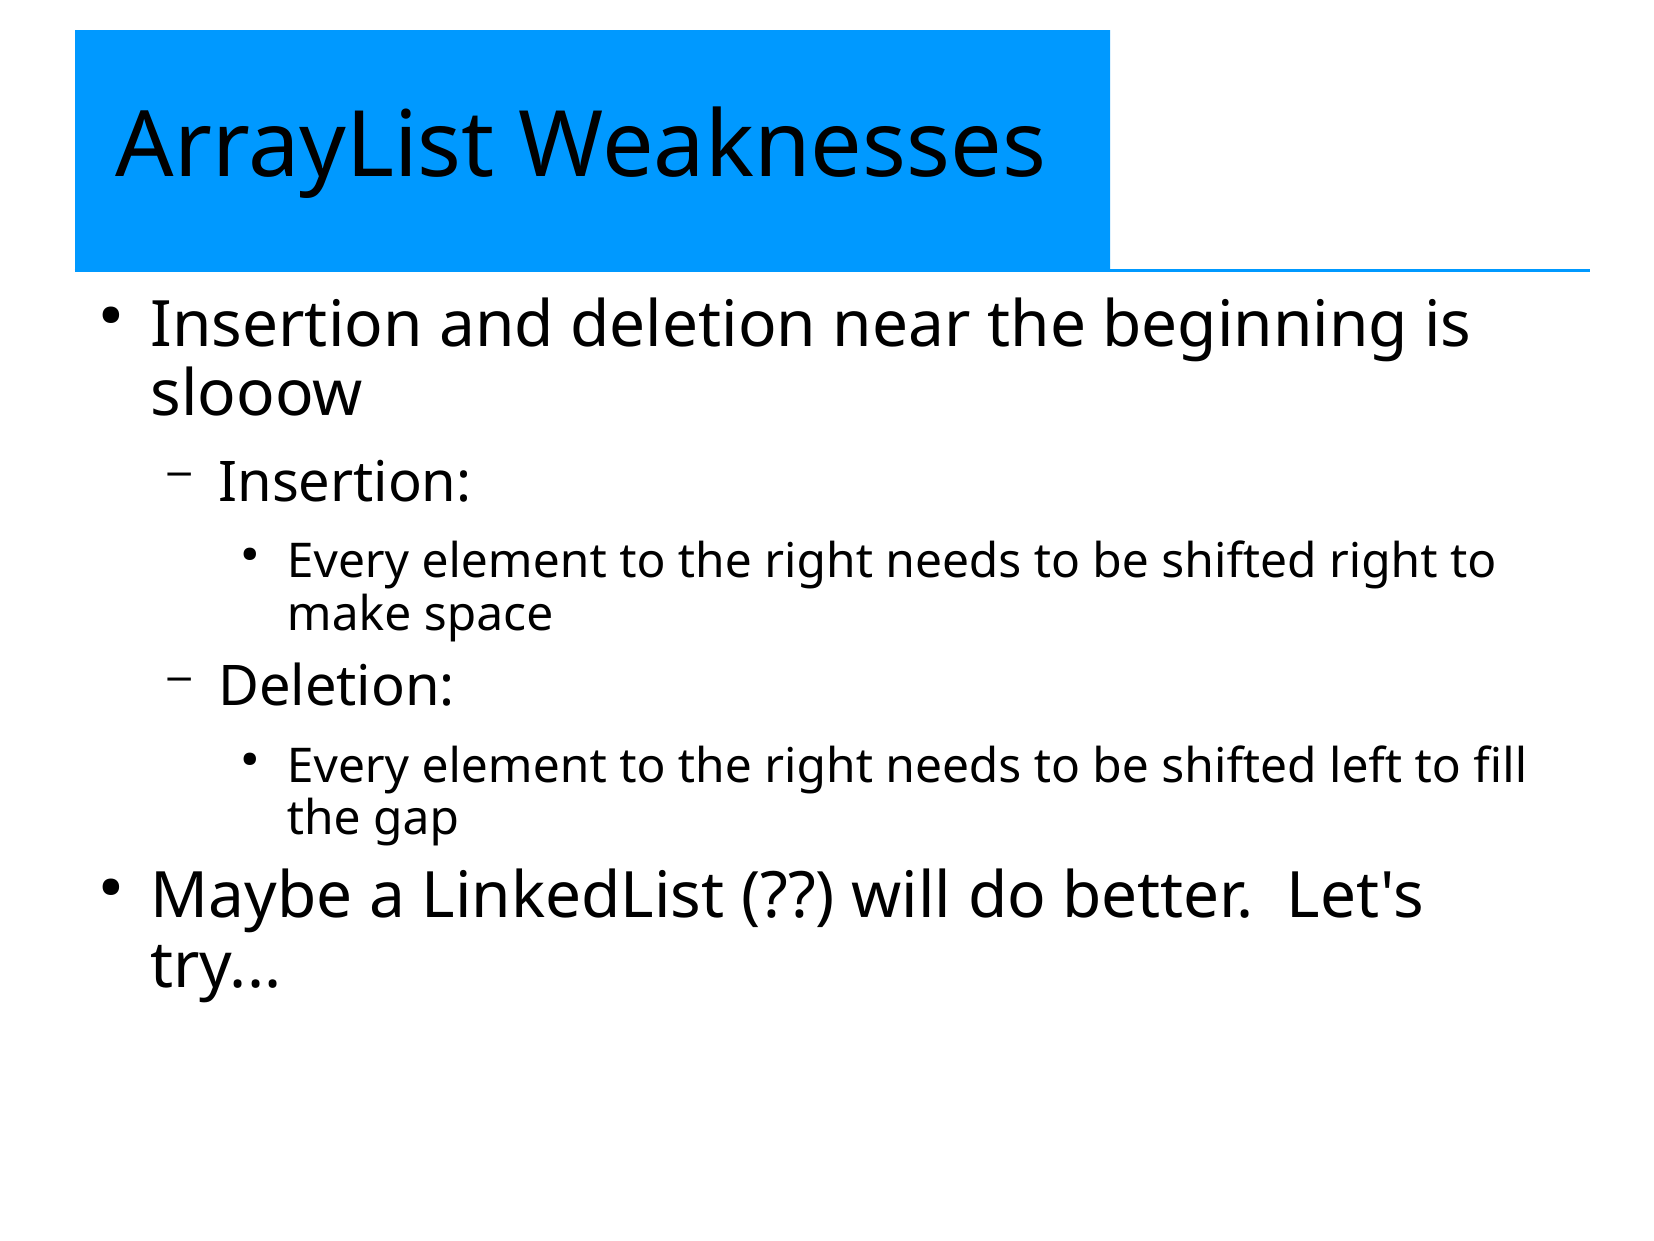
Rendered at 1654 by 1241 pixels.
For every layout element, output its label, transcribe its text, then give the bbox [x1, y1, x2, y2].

list Insertion and deletion near the beginning is slooow Insertion: Every element to the right needs to be shifted right to make space Deletion: Every element to the right needs to be shifted left to fill the gap Maybe a LinkedList (??) will do better. Let's try... [82, 290, 1571, 1010]
title ArrayList Weaknesses [82, 37, 1081, 245]
